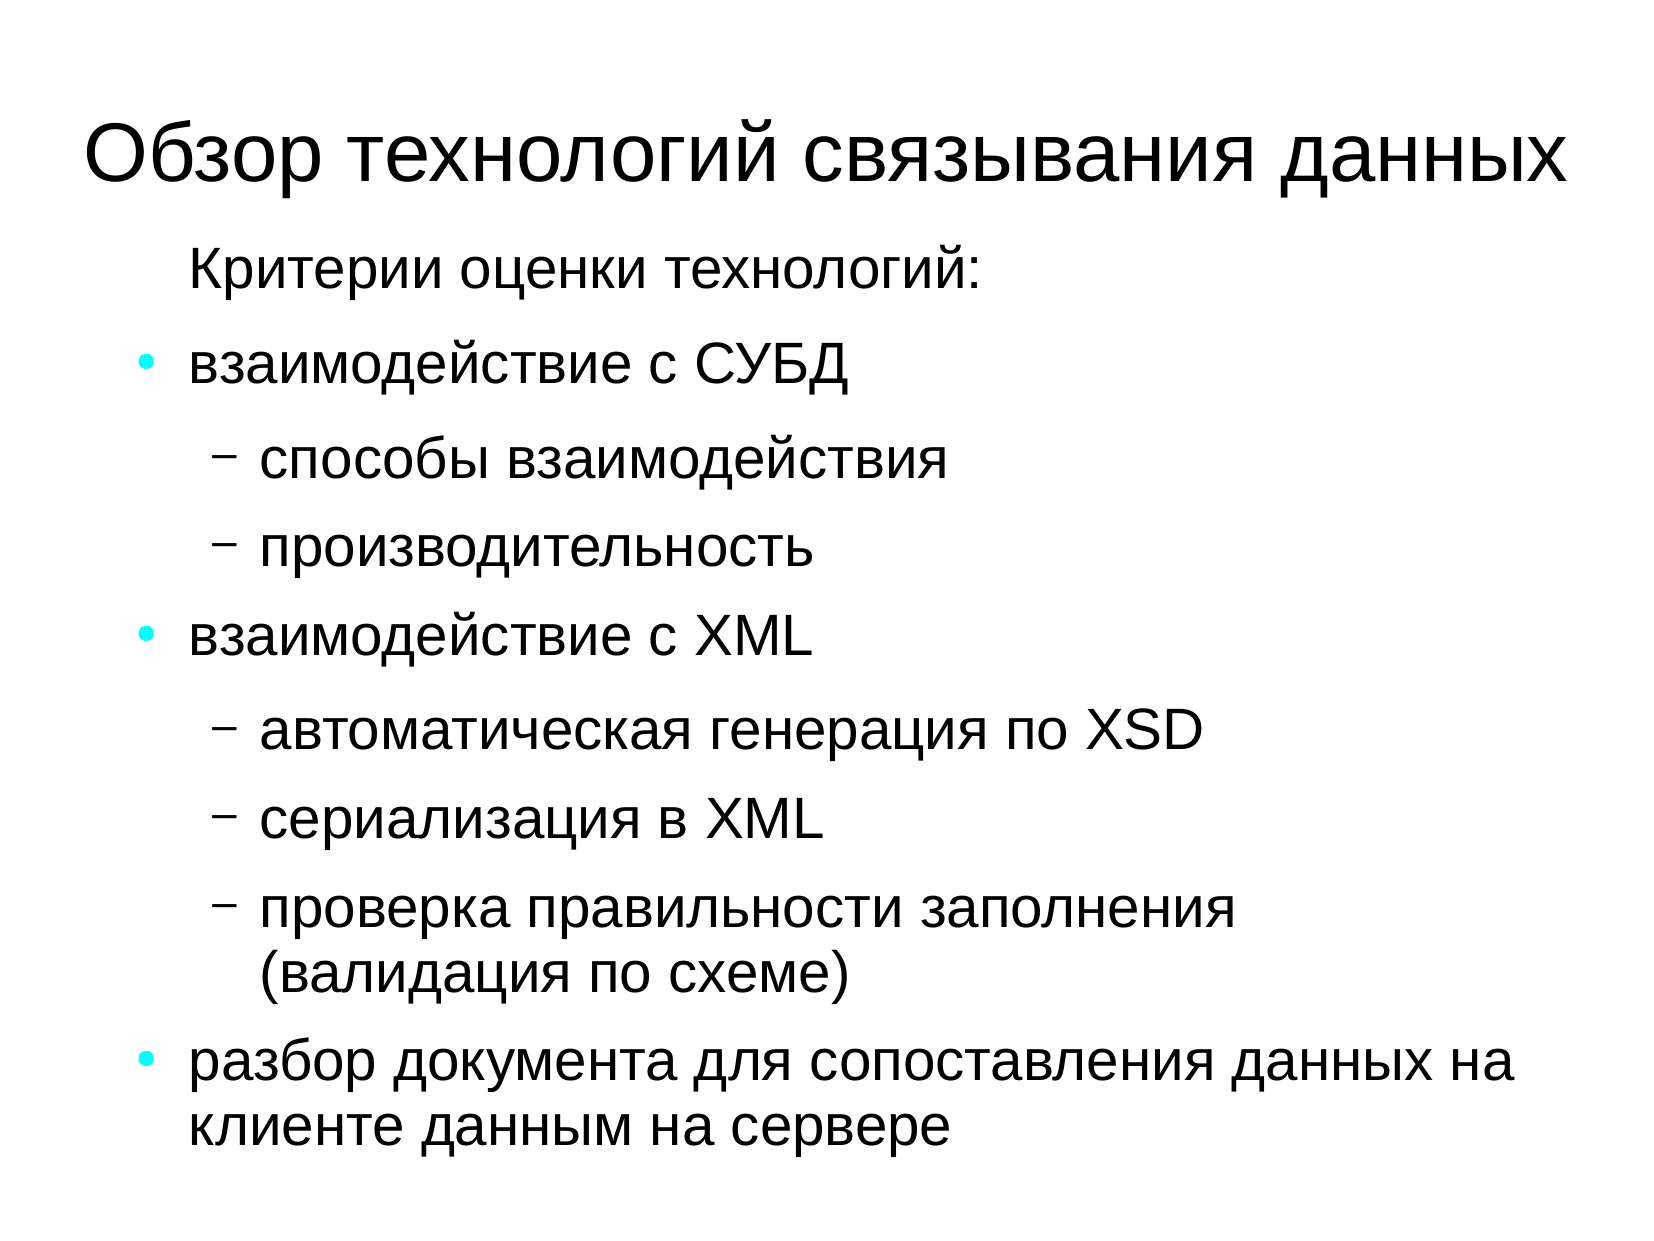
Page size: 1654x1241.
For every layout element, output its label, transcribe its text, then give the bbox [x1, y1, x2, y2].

list Критерии оценки технологий: взаимодействие с СУБД способы взаимодействия производительность взаимодействие с XML автоматическая генерация по XSD сериализация в XML проверка правильности заполнения (валидация по схеме) разбор документа для сопоставления данных на клиенте данным на сервере [118, 236, 1560, 1159]
title Обзор технологий связывания данных [82, 49, 1571, 257]
